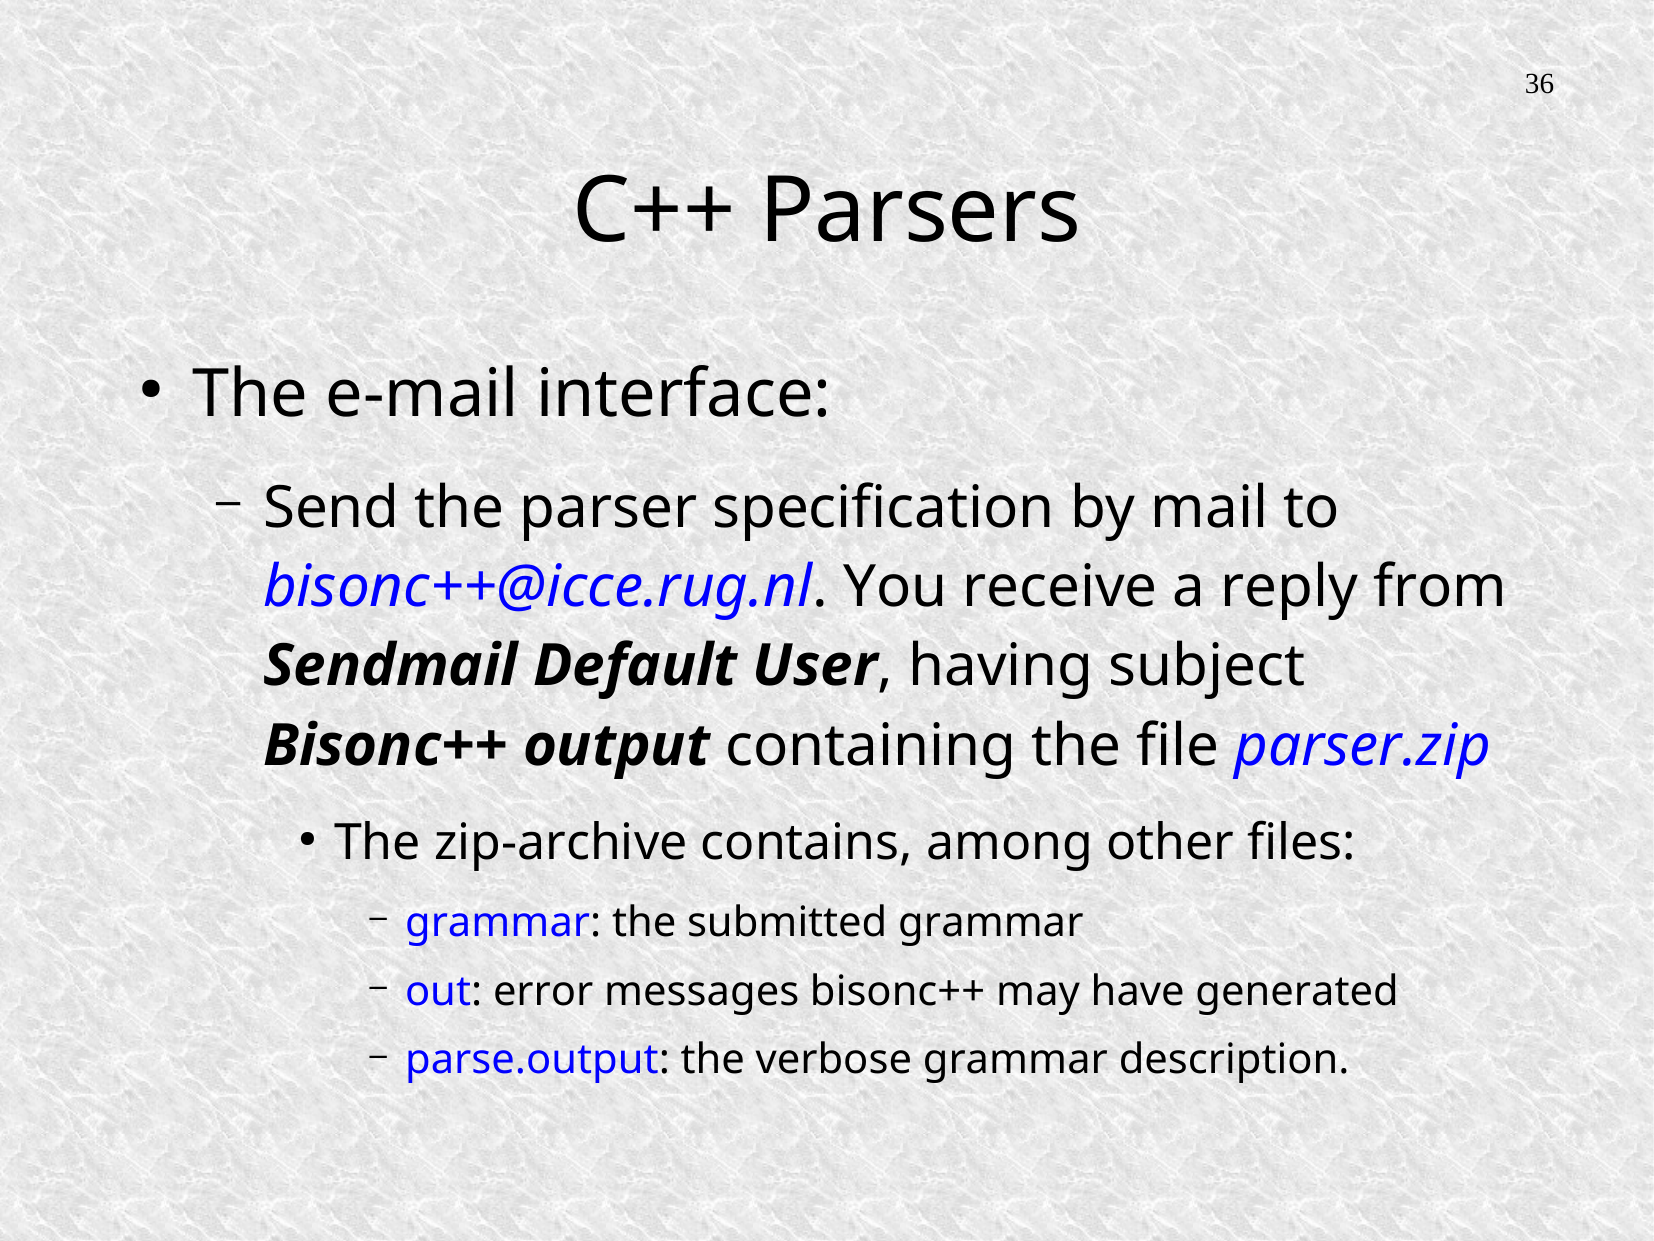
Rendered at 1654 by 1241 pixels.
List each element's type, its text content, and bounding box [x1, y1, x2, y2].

picture [0, 0, 1654, 1241]
list The e-mail interface: Send the parser specification by mail to bisonc++@icce.rug.nl. You receive a reply from Sendmail Default User, having subject Bisonc++ output containing the file parser.zip The zip-archive contains, among other files: grammar: the submitted grammar out: error messages bisonc++ may have generated parse.output: the verbose grammar description. [121, 344, 1534, 1236]
title C++ Parsers [121, 102, 1534, 311]
